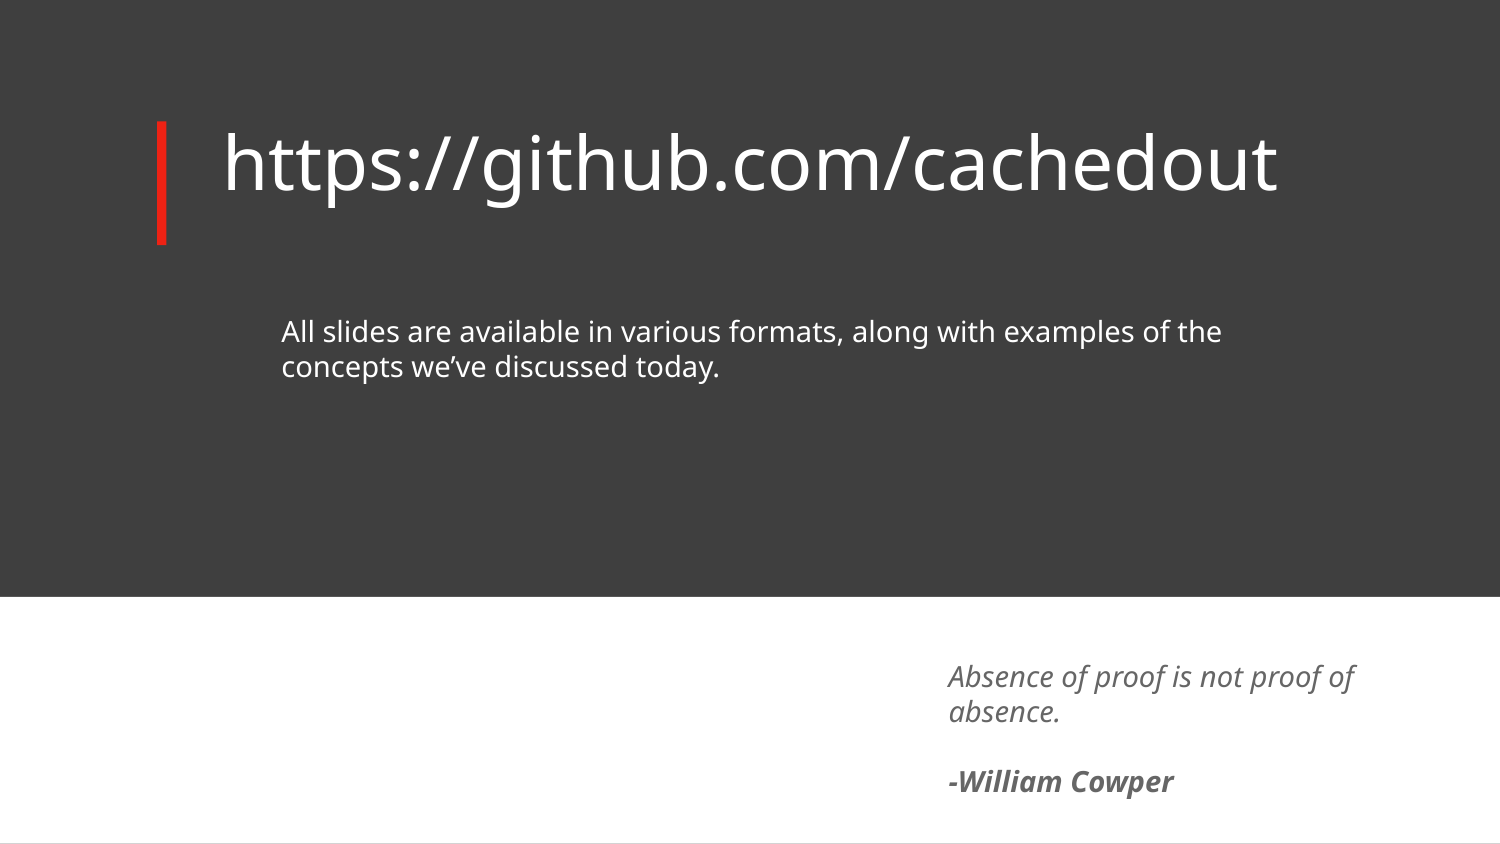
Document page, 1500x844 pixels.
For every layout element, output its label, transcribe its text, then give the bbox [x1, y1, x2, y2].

title https://github.com/cachedout [207, 108, 1451, 371]
text_box All slides are available in various formats, along with examples of the concepts we’ve discussed today. [266, 298, 1326, 548]
text_box Absence of proof is not proof of absence. -William Cowper [933, 643, 1465, 803]
